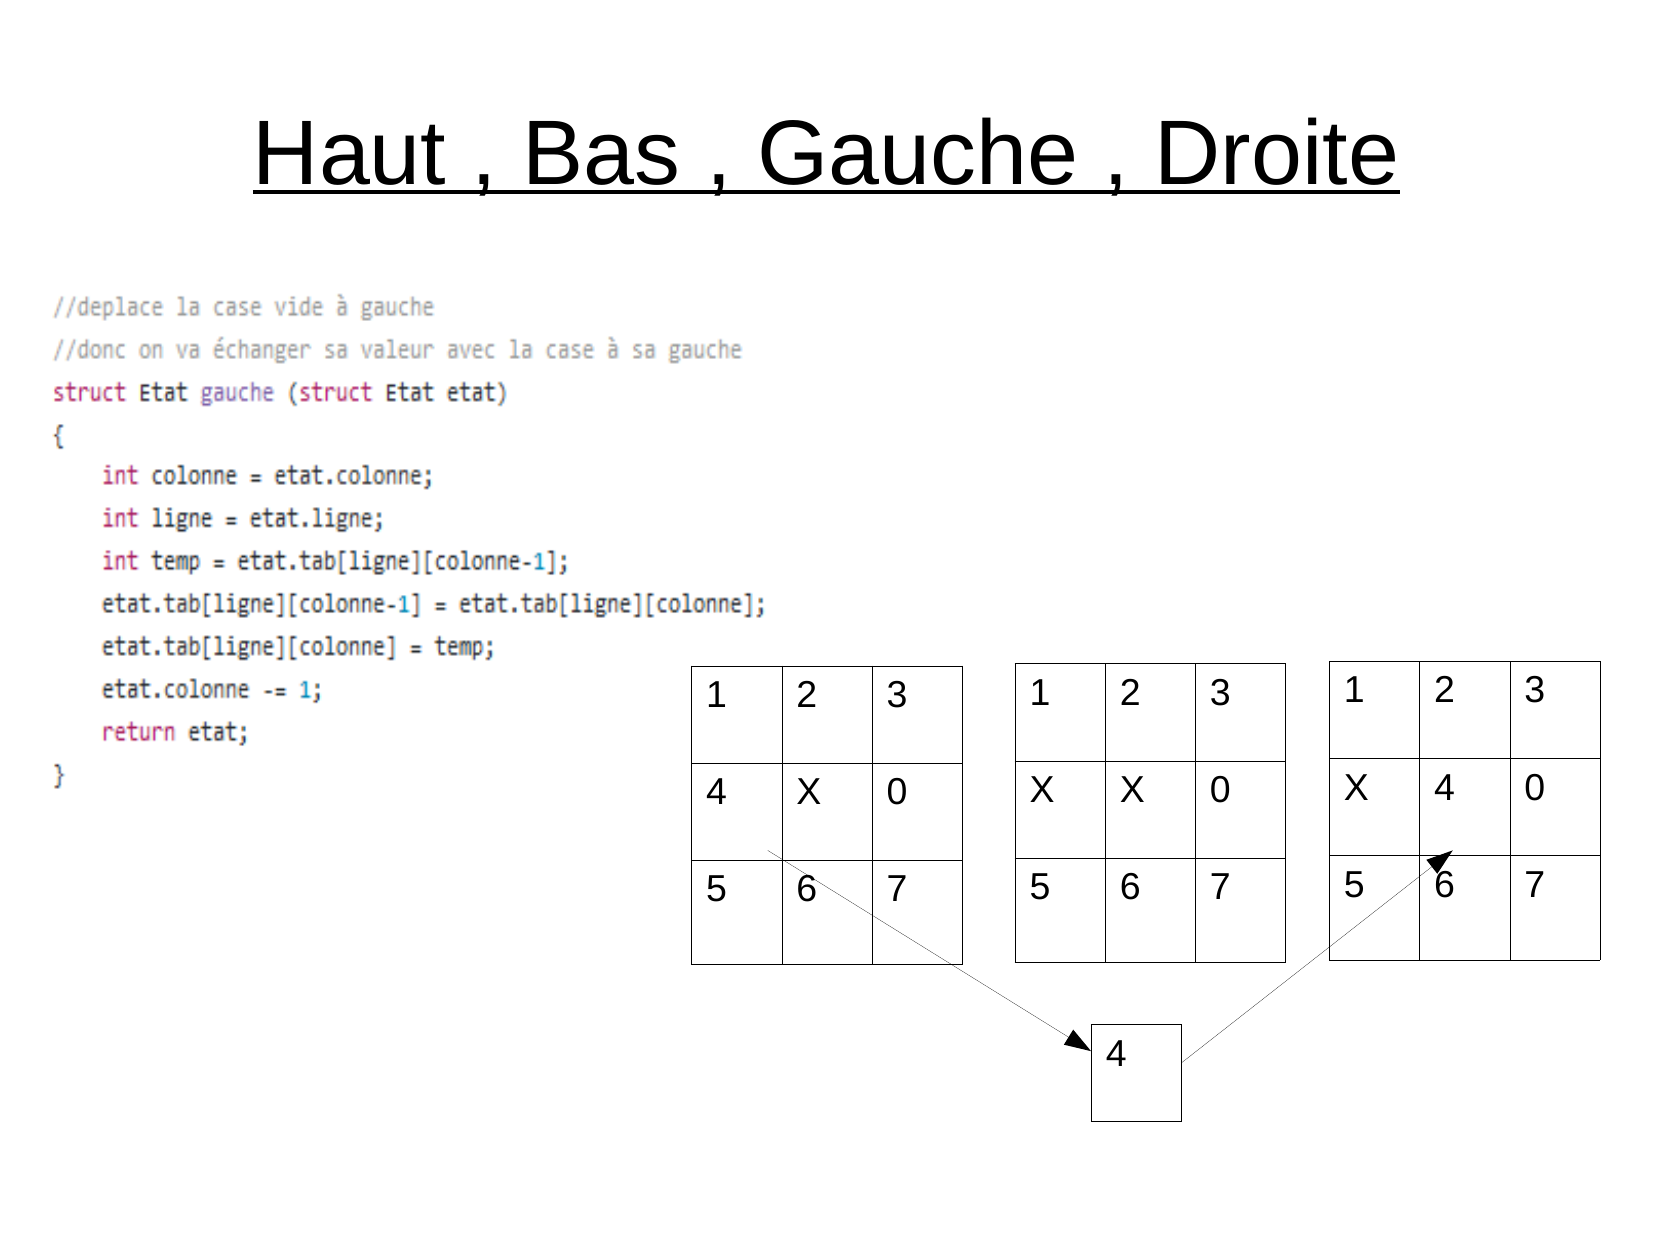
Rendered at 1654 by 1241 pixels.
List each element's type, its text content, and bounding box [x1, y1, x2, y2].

table_cell 0 [1196, 762, 1285, 858]
table_cell 7 [873, 917, 948, 964]
table_cell 6 [787, 861, 872, 914]
table_header 1 [692, 667, 782, 763]
table_cell X [783, 764, 872, 860]
title Haut , Bas , Gauche , Droite [82, 49, 1571, 257]
table_cell X [1330, 759, 1419, 855]
table_header 4 [1092, 1025, 1181, 1121]
table_header 1 [1016, 664, 1105, 761]
table_header 2 [1106, 664, 1195, 761]
table_cell 5 [1330, 878, 1419, 960]
table_cell 0 [1511, 759, 1600, 855]
table_cell 5 [1016, 859, 1105, 962]
table_cell 4 [692, 764, 782, 860]
table_cell 7 [873, 861, 962, 964]
table_header 1 [1330, 662, 1419, 758]
table_cell 5 [1330, 856, 1419, 945]
table_cell 7 [1196, 859, 1285, 962]
table_cell 0 [873, 764, 962, 860]
table_header 3 [1196, 664, 1285, 761]
table_cell 6 [1106, 859, 1195, 962]
table_cell 4 [1420, 759, 1510, 855]
table_cell 6 [1420, 856, 1434, 875]
table_cell X [1106, 762, 1195, 858]
table_header 3 [873, 667, 962, 763]
picture [47, 283, 792, 803]
table_cell 5 [692, 861, 782, 964]
table_header 2 [783, 667, 872, 763]
table_header 3 [1511, 662, 1600, 758]
table_cell 6 [802, 887, 812, 899]
table_cell 6 [783, 861, 872, 964]
table_cell 6 [1420, 856, 1510, 960]
table_header 2 [1420, 662, 1510, 758]
table_cell 7 [1511, 856, 1600, 960]
table_cell X [1016, 762, 1105, 858]
